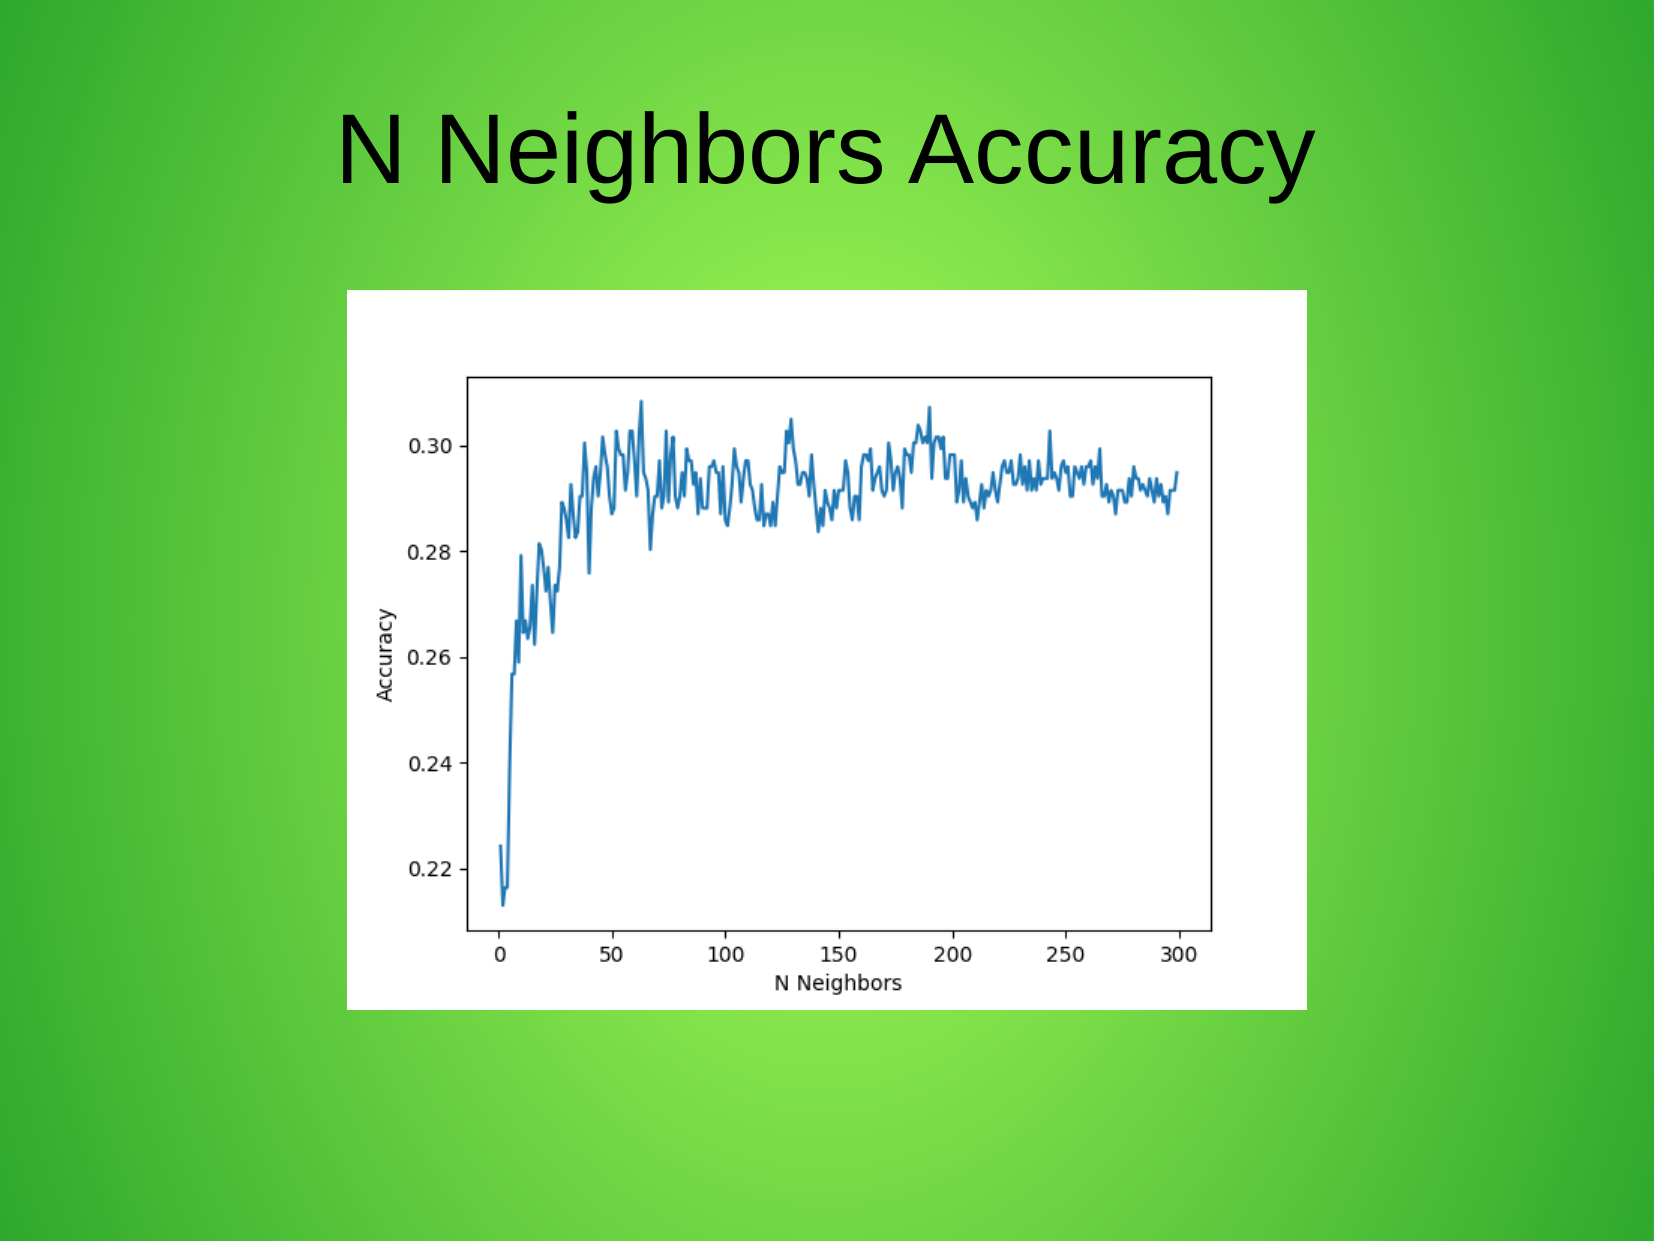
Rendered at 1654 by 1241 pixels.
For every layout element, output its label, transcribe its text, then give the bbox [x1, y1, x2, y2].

title N Neighbors Accuracy [82, 47, 1571, 252]
picture [347, 290, 1307, 1010]
